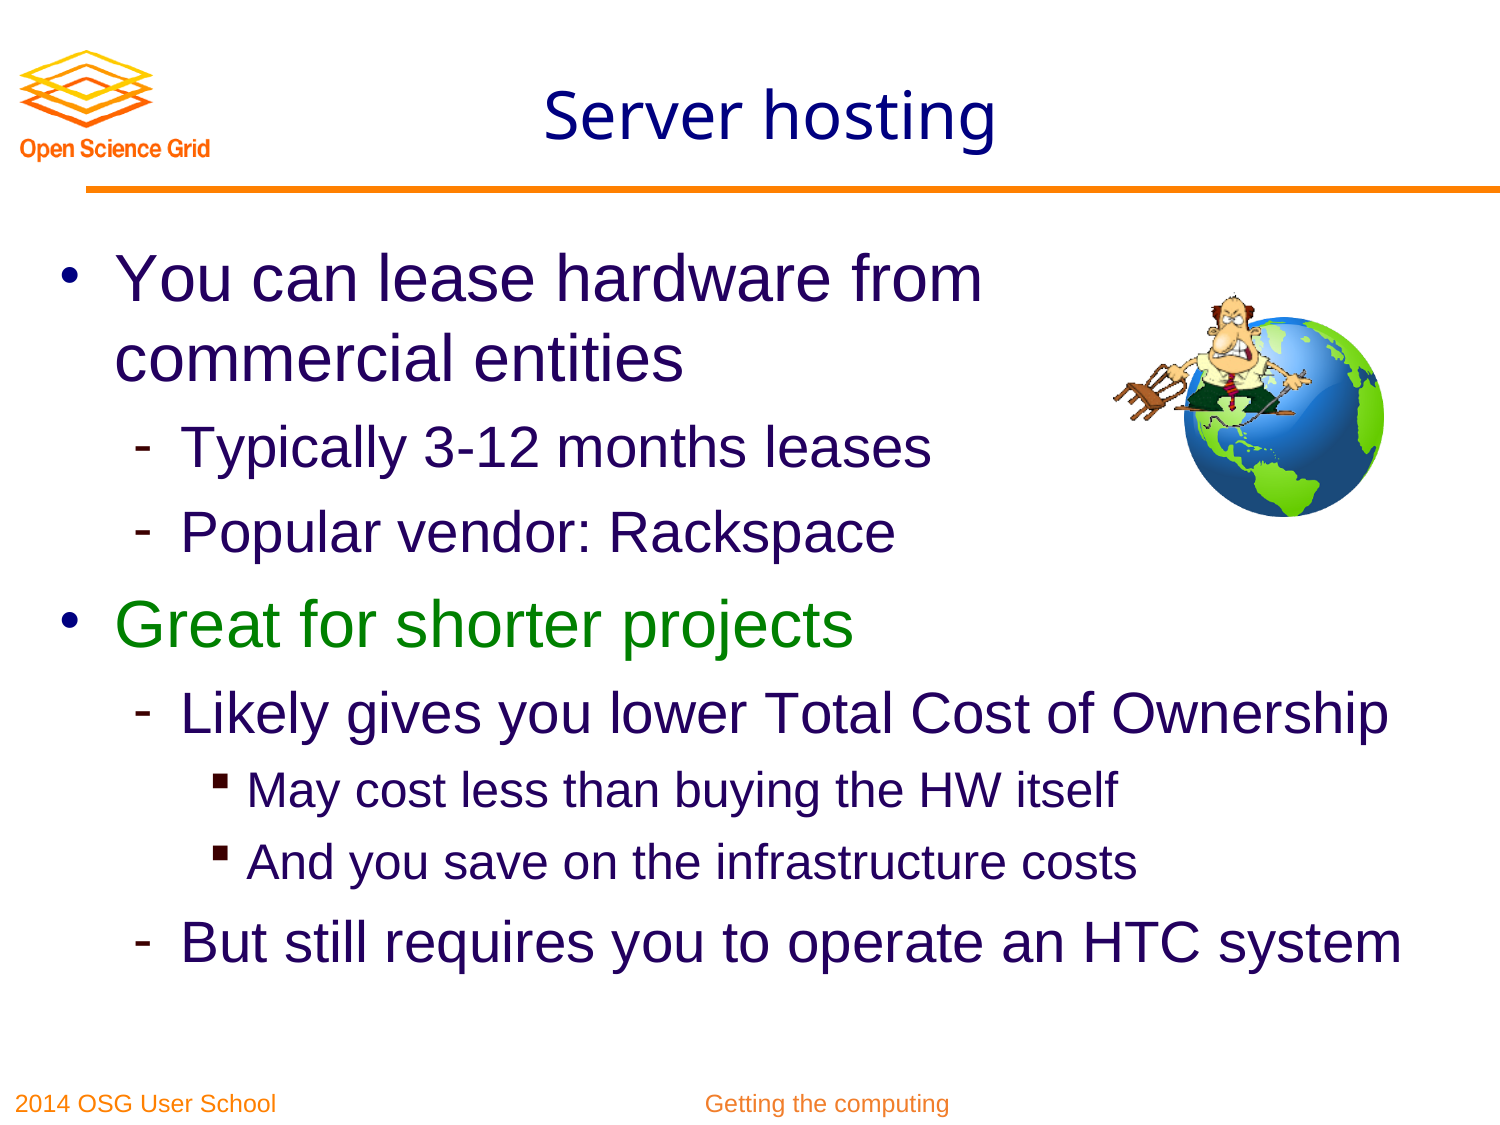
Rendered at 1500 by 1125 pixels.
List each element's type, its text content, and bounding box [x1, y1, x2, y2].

picture [1113, 291, 1384, 517]
title Server hosting [201, 18, 1342, 207]
picture [0, 27, 201, 179]
list You can lease hardware from commercial entities Typically 3-12 months leases Popular vendor: Rackspace Great for shorter projects Likely gives you lower Total Cost of Ownership May cost less than buying the HW itself And you save on the infrastructure costs But still requires you to operate an HTC system [43, 227, 1463, 1051]
